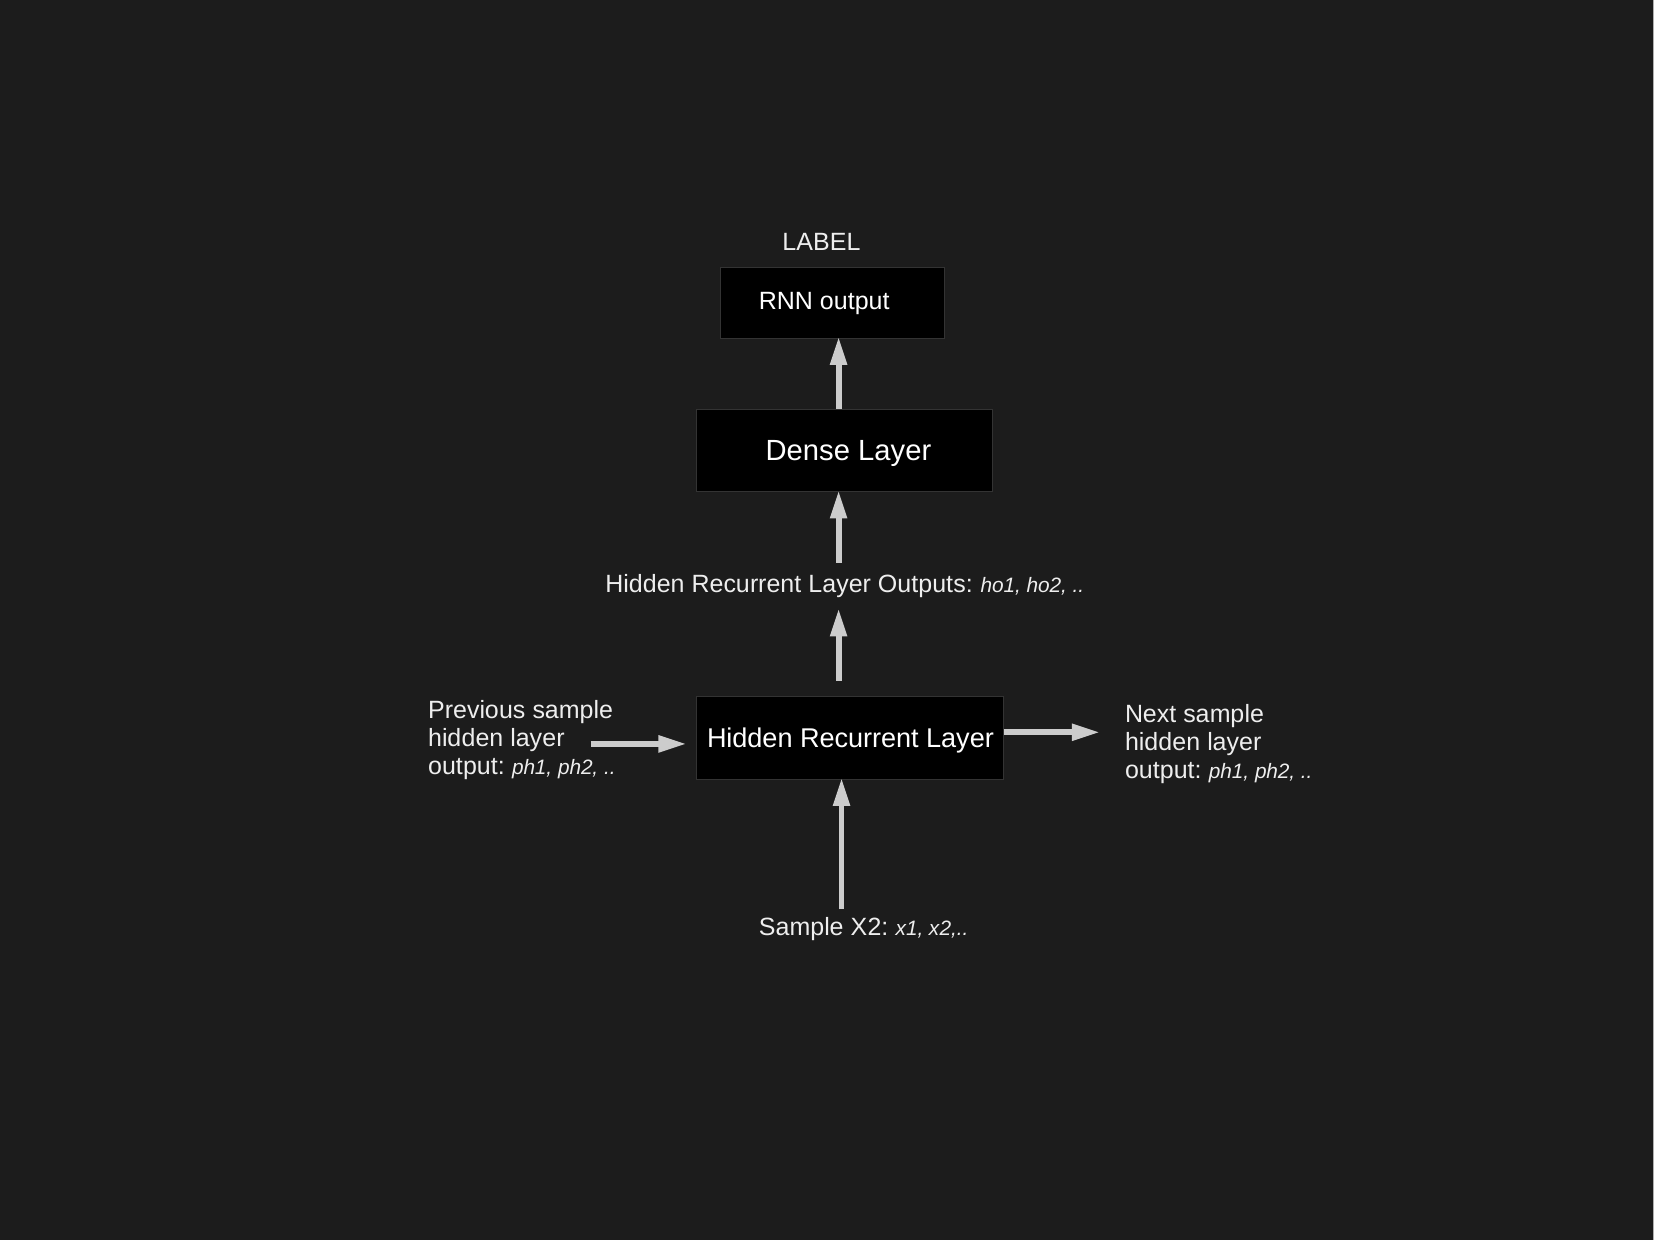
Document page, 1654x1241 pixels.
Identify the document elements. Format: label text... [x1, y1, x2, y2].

text_box Previous sample hidden layer output: ph1, ph2, .. [413, 688, 650, 788]
text_box Dense Layer [696, 409, 993, 492]
text_box [720, 267, 945, 339]
text_box Sample X2: x1, x2,.. [744, 905, 1016, 1004]
text_box Hidden Recurrent Layer [696, 696, 1004, 780]
text_box LABEL [767, 220, 1004, 319]
text_box Next sample hidden layer output: ph1, ph2, .. [1110, 692, 1347, 792]
text_box Hidden Recurrent Layer Outputs: ho1, ho2, .. [590, 562, 1134, 662]
text_box RNN output [744, 279, 981, 327]
